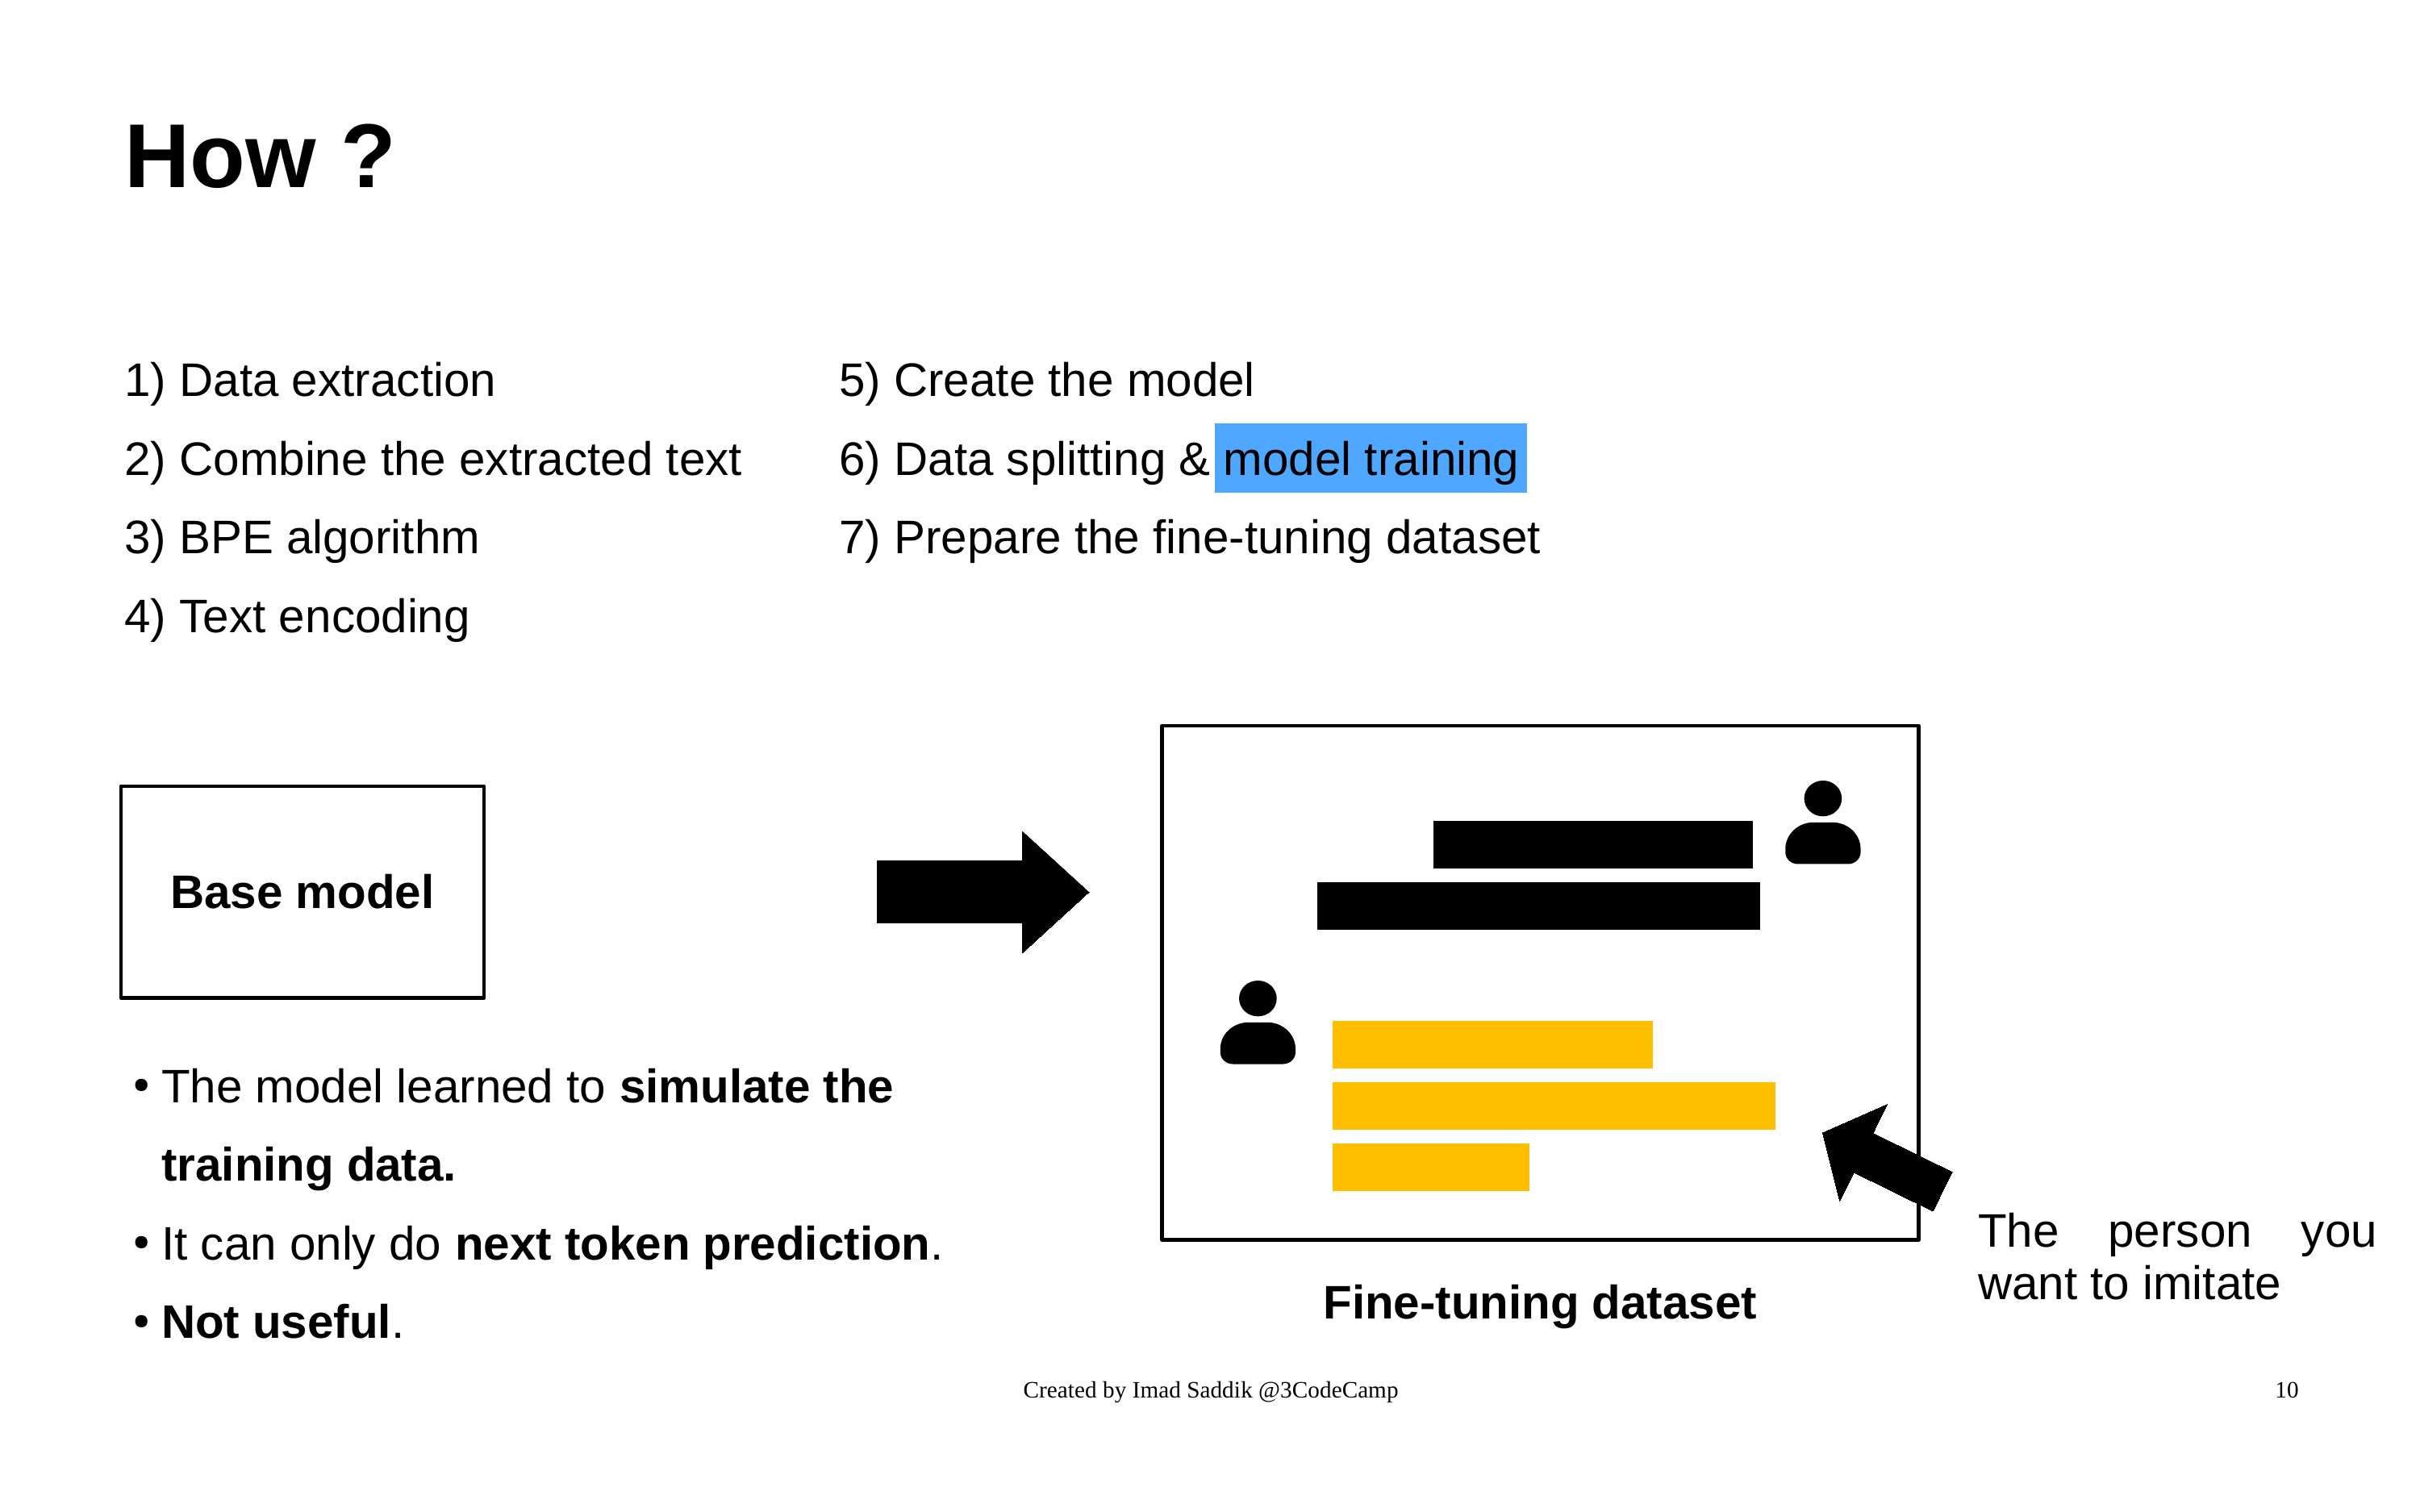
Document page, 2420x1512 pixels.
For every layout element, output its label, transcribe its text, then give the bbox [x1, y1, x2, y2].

text_box The model learned to simulate the training data. It can only do next token prediction. Not useful. [121, 1028, 999, 1434]
text_box Fine-tuning dataset [1268, 1270, 1813, 1335]
text_box [877, 831, 1090, 953]
picture [1772, 774, 1874, 870]
text_box How ? [112, 61, 1194, 251]
text_box Base model [151, 860, 454, 925]
text_box [1822, 1104, 1953, 1211]
text_box Data extraction Combine the extracted text BPE algorithm Text encoding [112, 322, 817, 648]
text_box Create the model Data splitting & model training Prepare the fine-tuning dataset [827, 322, 1574, 648]
text_box The person you want to imitate [1966, 1197, 2390, 1318]
text_box [1433, 821, 1753, 868]
picture [1208, 974, 1308, 1071]
text_box [1333, 1143, 1529, 1191]
text_box [1333, 1082, 1775, 1130]
text_box [1333, 1021, 1653, 1068]
text_box [1317, 882, 1760, 930]
